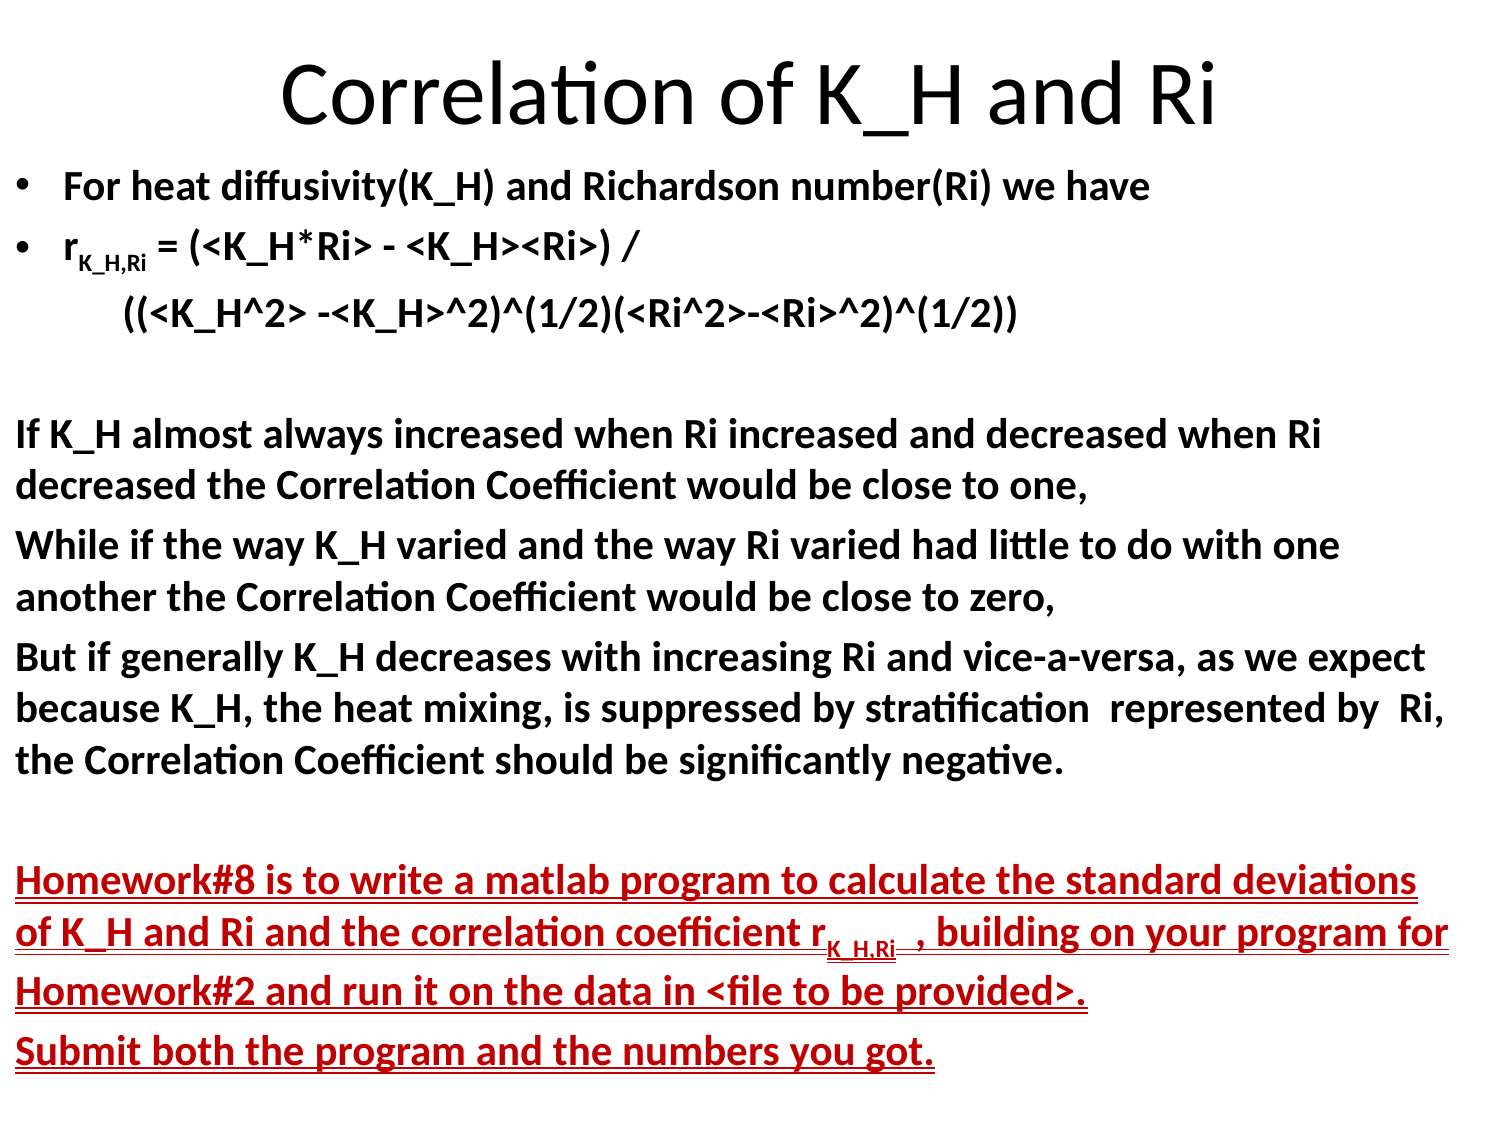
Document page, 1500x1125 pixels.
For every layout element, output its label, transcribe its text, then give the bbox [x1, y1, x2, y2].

title Correlation of K_H and Ri [75, 0, 1425, 149]
list For heat diffusivity(K_H) and Richardson number(Ri) we have rK_H,Ri = (<K_H*Ri> - <K_H><Ri>) / ((<K_H^2> -<K_H>^2)^(1/2)(<Ri^2>-<Ri>^2)^(1/2)) If K_H almost always increased when Ri increased and decreased when Ri decreased the Correlation Coefficient would be close to one, While if the way K_H varied and the way Ri varied had little to do with one another the Correlation Coefficient would be close to zero, But if generally K_H decreases with increasing Ri and vice-a-versa, as we expect because K_H, the heat mixing, is suppressed by stratification represented by Ri, the Correlation Coefficient should be significantly negative. Homework#8 is to write a matlab program to calculate the standard deviations of K_H and Ri and the correlation coefficient rK_H,Ri , building on your program for Homework#2 and run it on the data in <file to be provided>. Submit both the program and the numbers you got. [0, 149, 1475, 1088]
